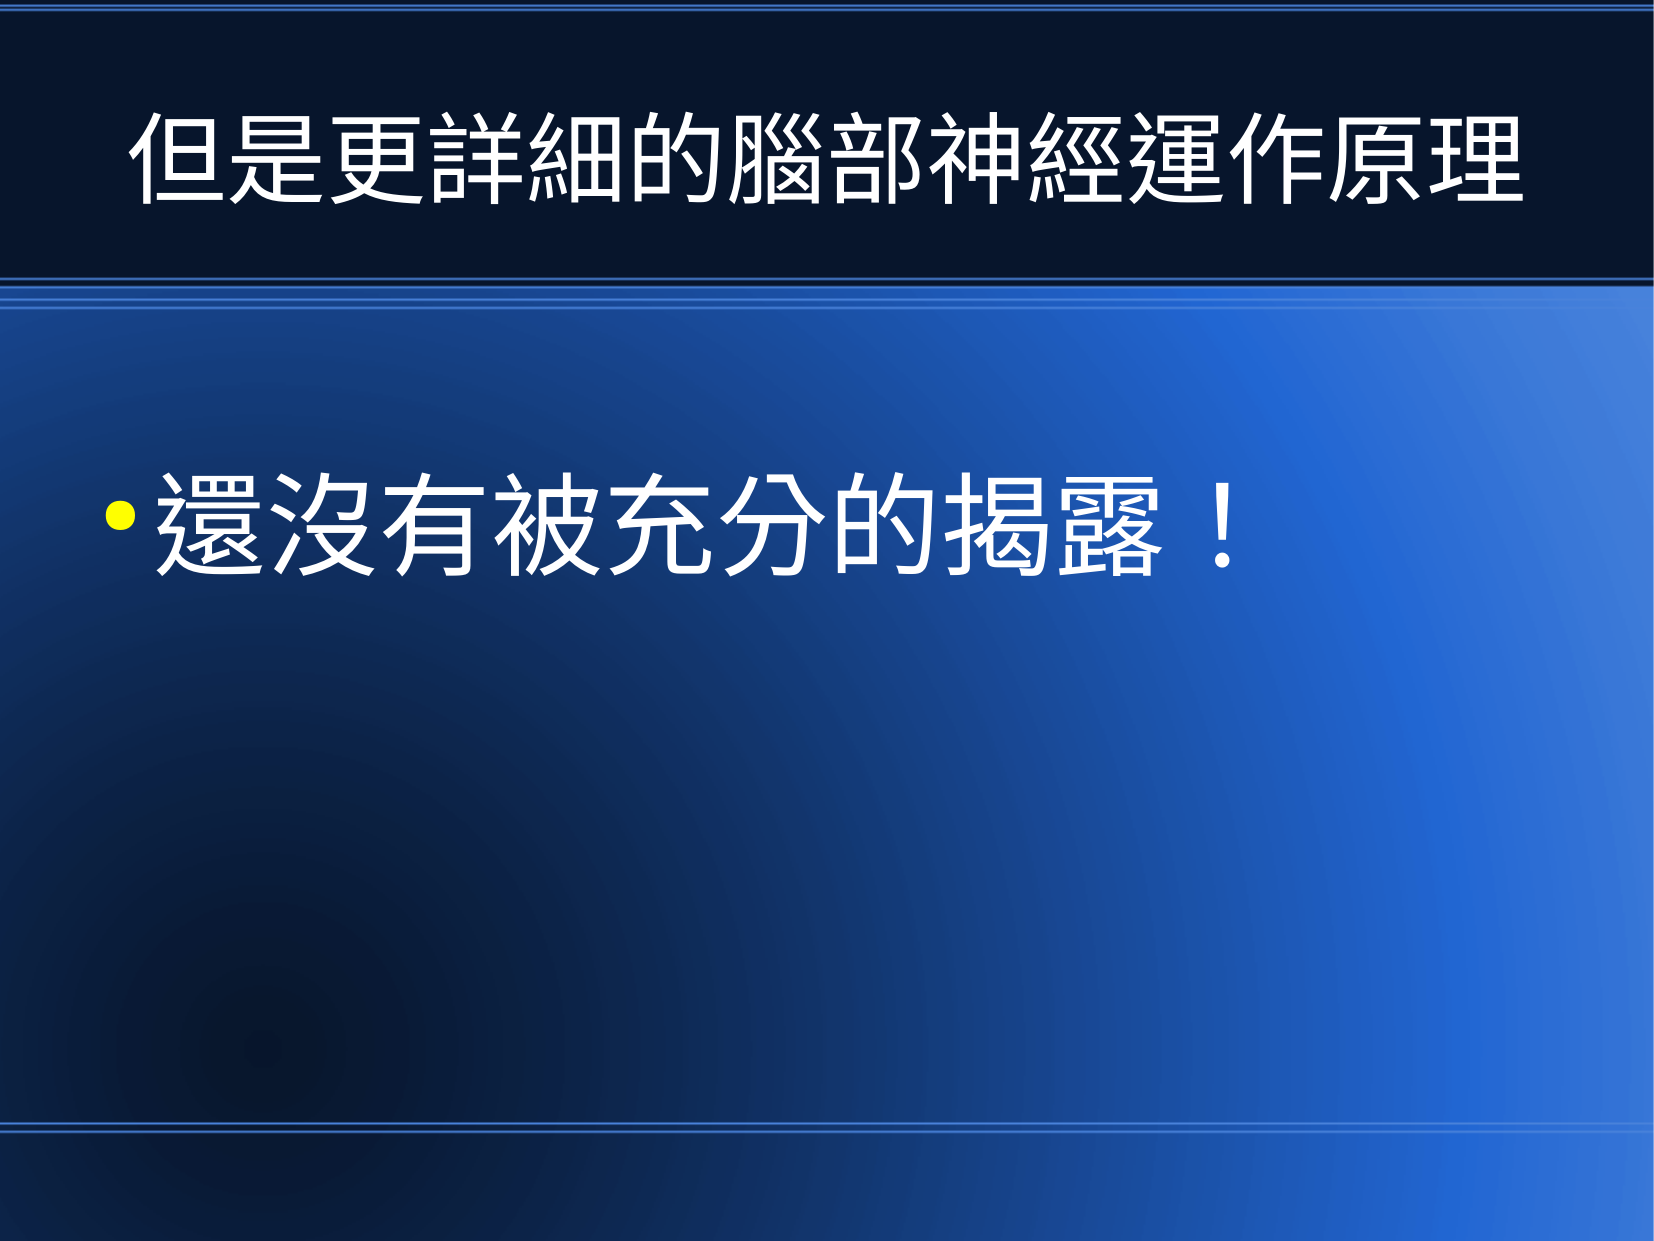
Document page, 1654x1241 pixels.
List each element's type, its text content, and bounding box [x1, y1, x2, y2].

title 但是更詳細的腦部神經運作原理 [82, 49, 1571, 257]
list 還沒有被充分的揭露！ [82, 355, 1571, 1241]
picture [0, 0, 1654, 1241]
